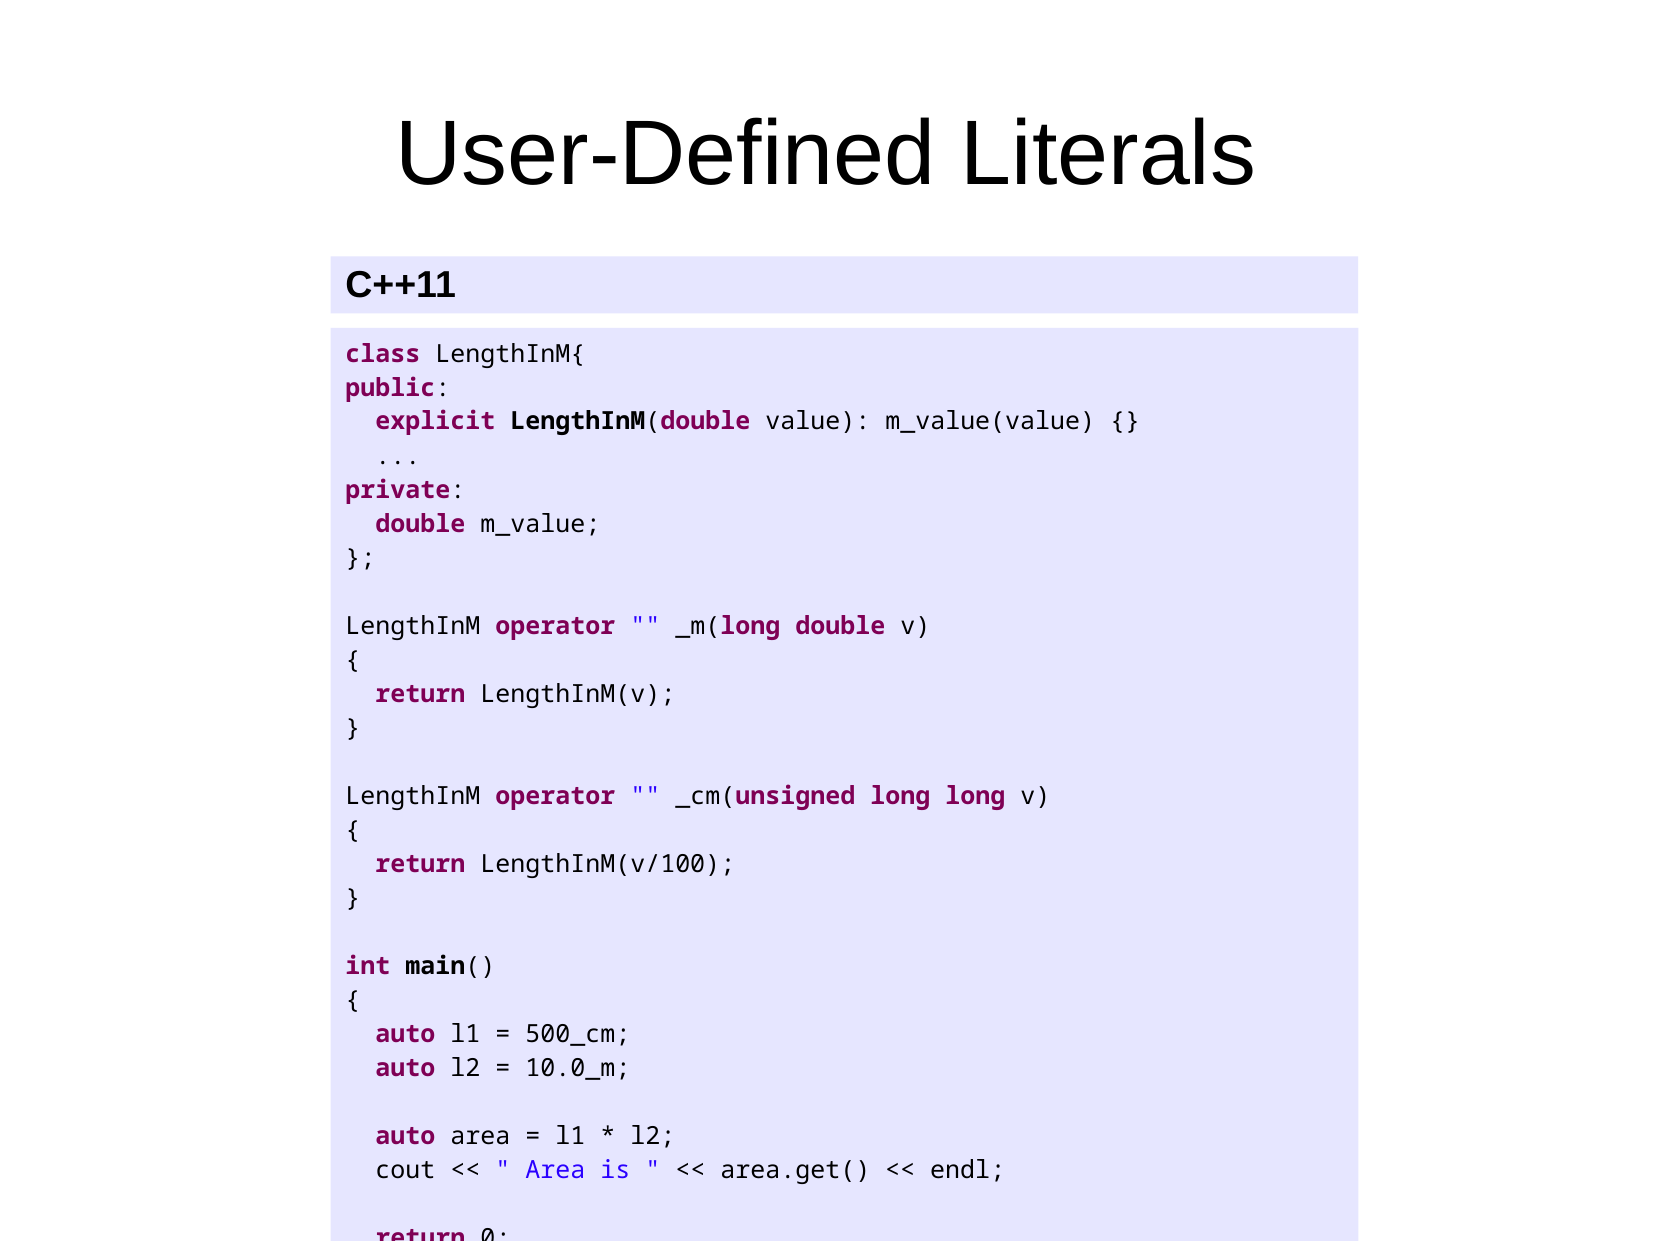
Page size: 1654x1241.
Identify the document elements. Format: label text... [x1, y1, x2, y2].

text_box class LengthInM{ public: explicit LengthInM(double value): m_value(value) {} ... private: double m_value; }; LengthInM operator "" _m(long double v) { return LengthInM(v); } LengthInM operator "" _cm(unsigned long long v) { return LengthInM(v/100); } int main() { auto l1 = 500_cm; auto l2 = 10.0_m; auto area = l1 * l2; cout << " Area is " << area.get() << endl; return 0; } [330, 327, 1359, 1170]
title User-Defined Literals [82, 49, 1571, 257]
text_box C++11 [330, 256, 1359, 314]
